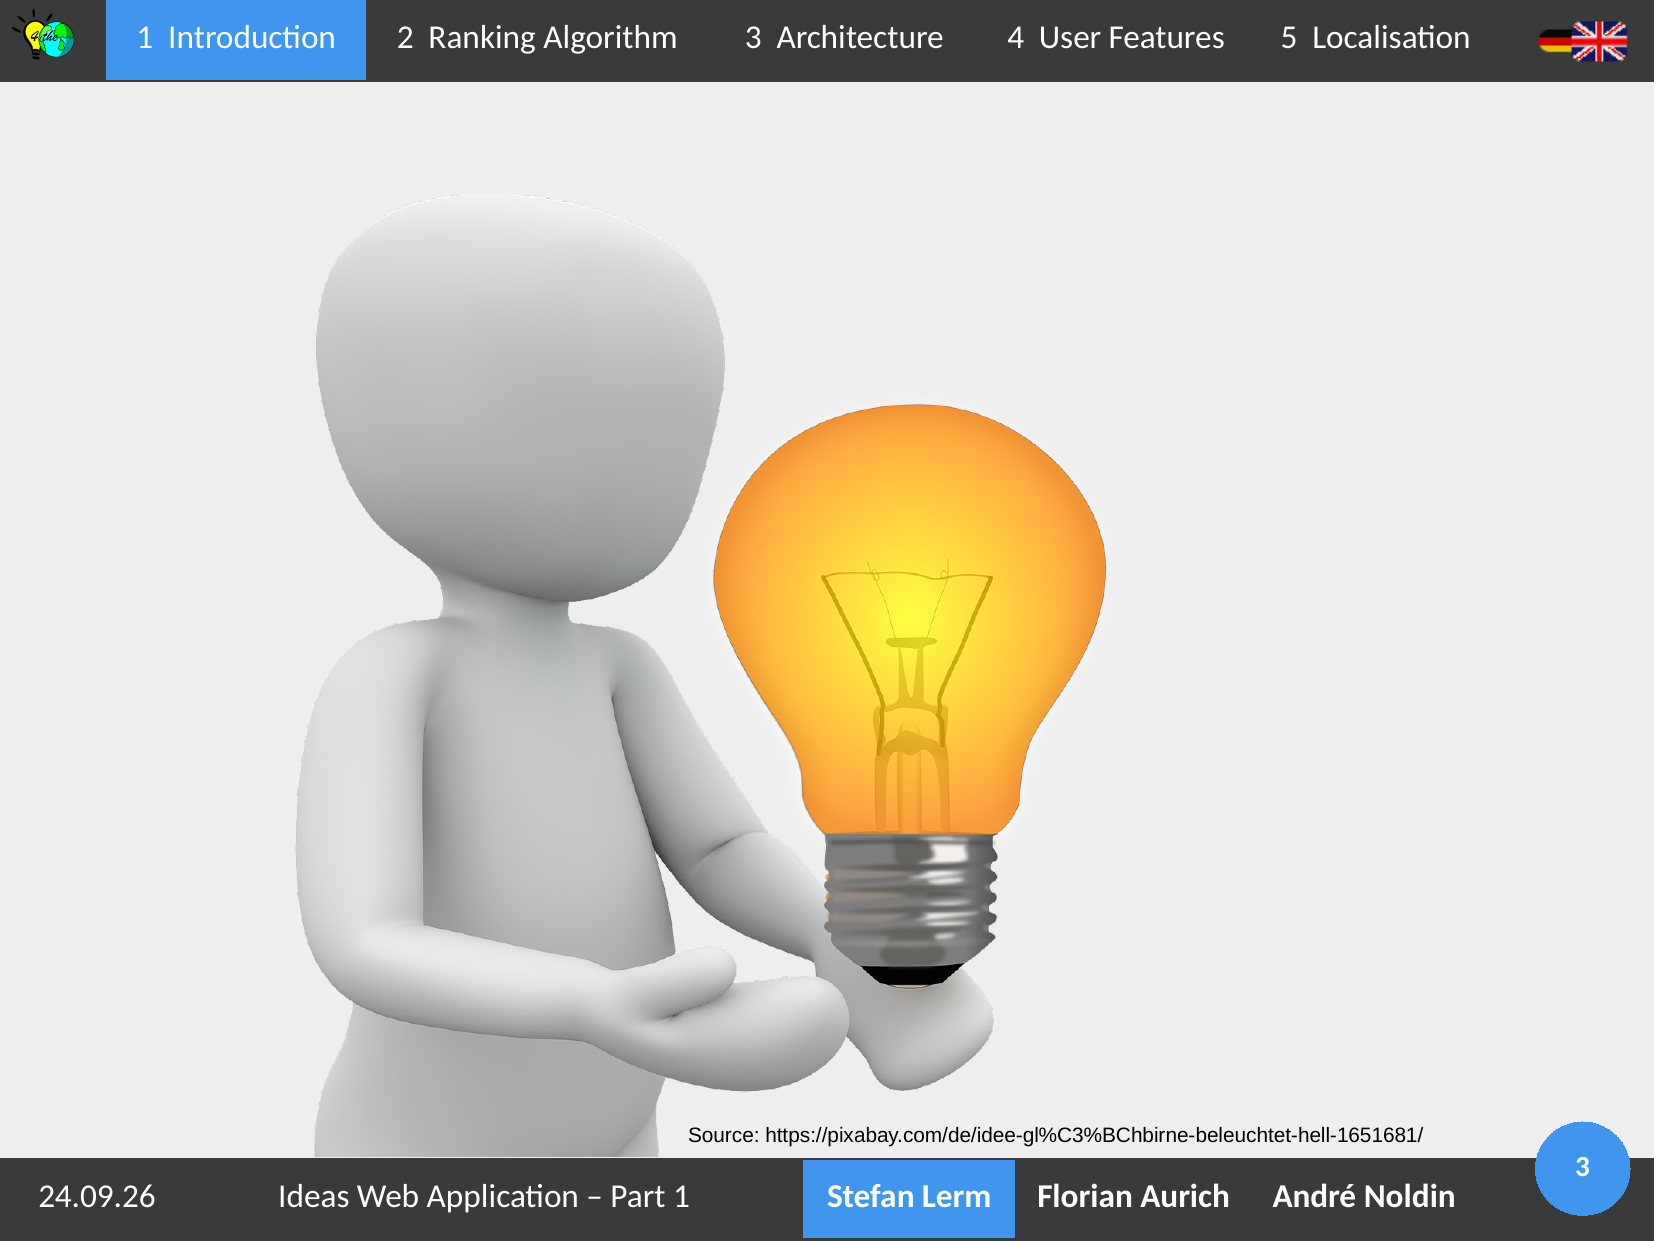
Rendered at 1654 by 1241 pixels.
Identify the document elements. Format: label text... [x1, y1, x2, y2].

text_box 1 Introduction [106, 0, 366, 80]
text_box Ideas Web Application – Part 1 [242, 1160, 727, 1238]
text_box Source: https://pixabay.com/de/idee-gl%C3%BChbirne-beleuchtet-hell-1651681/ [673, 1116, 1439, 1155]
picture [267, 168, 1118, 1157]
text_box André Noldin [1251, 1160, 1477, 1238]
text_box 3 Architecture [708, 0, 980, 80]
text_box 5 Localisation [1251, 0, 1501, 80]
picture [2, 0, 83, 80]
text_box Florian Aurich [1015, 1160, 1251, 1238]
text_box 4 User Features [980, 0, 1251, 80]
picture [1536, 18, 1629, 64]
text_box 2 Ranking Algorithm [366, 0, 708, 80]
text_box Stefan Lerm [803, 1160, 1015, 1238]
